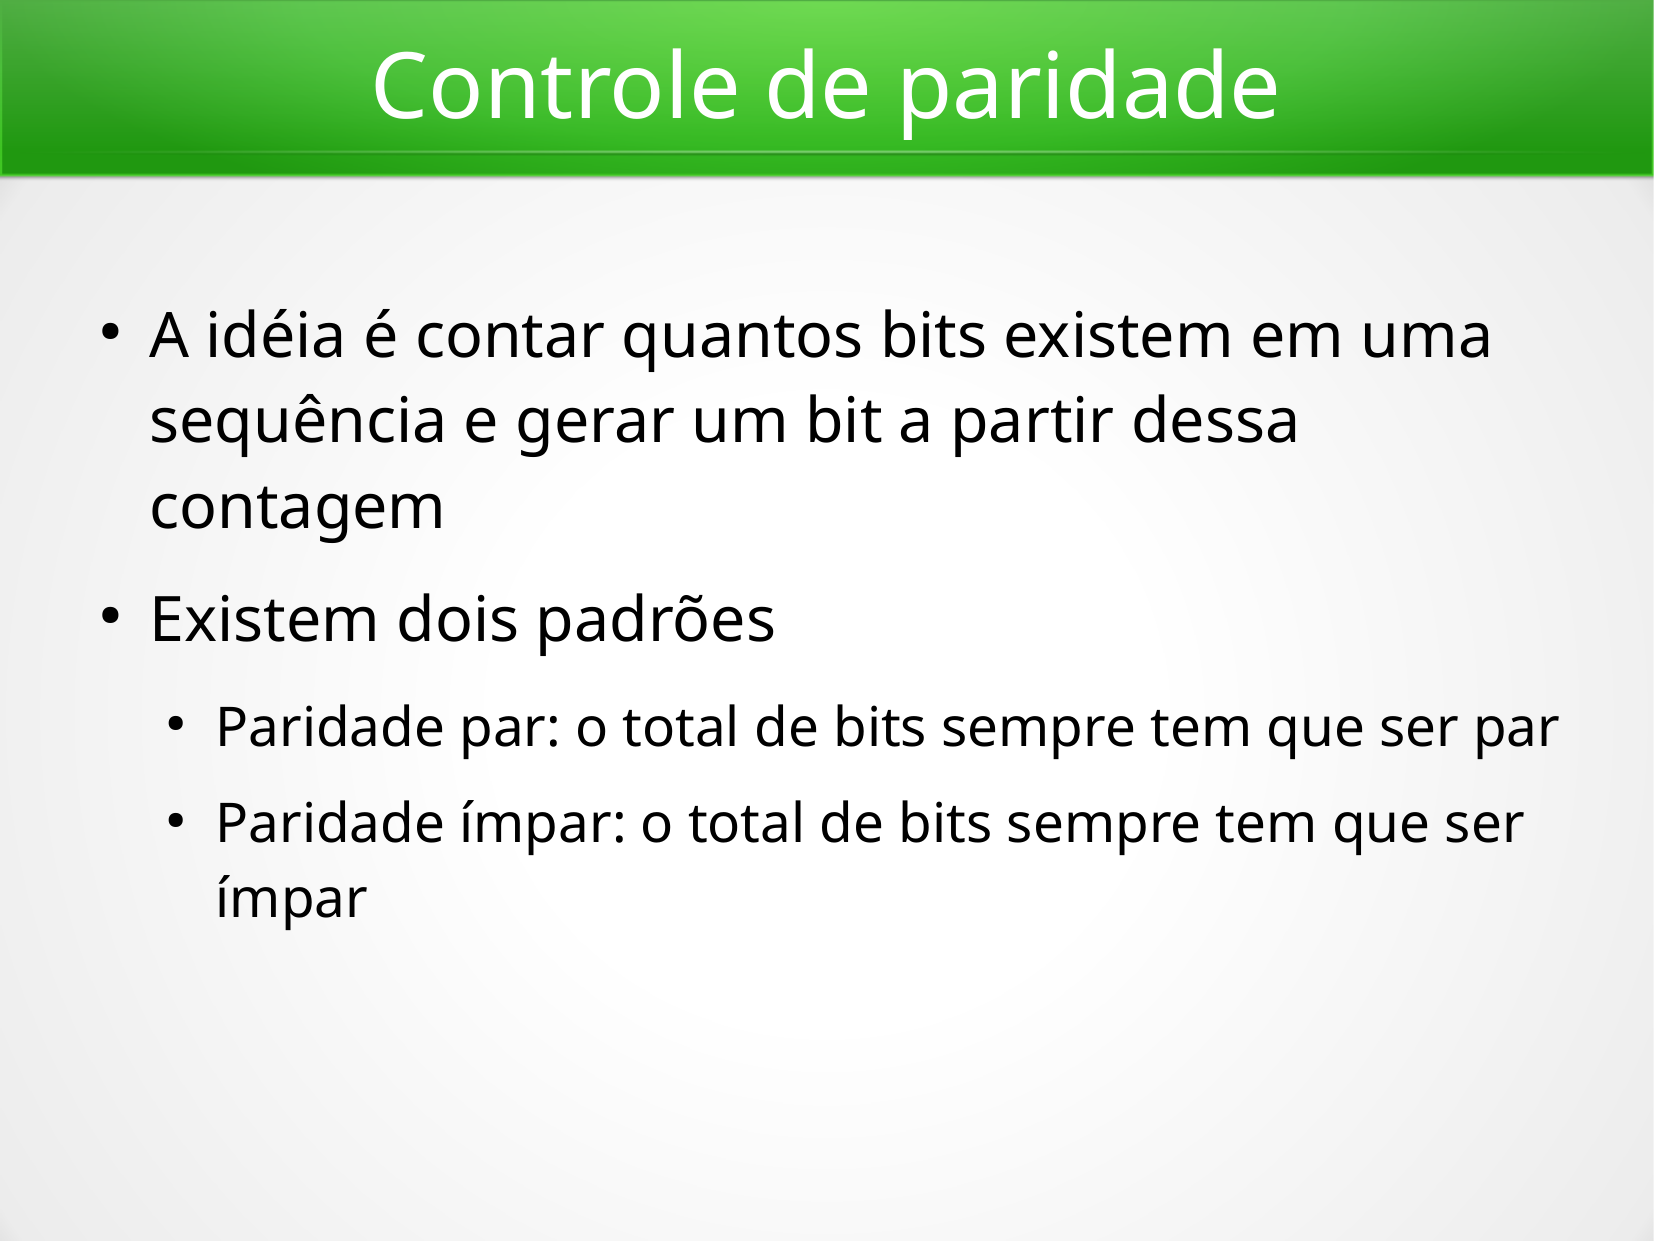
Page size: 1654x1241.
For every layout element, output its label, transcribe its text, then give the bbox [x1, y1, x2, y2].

picture [0, 0, 1654, 1241]
list A idéia é contar quantos bits existem em uma sequência e gerar um bit a partir dessa contagem Existem dois padrões Paridade par: o total de bits sempre tem que ser par Paridade ímpar: o total de bits sempre tem que ser ímpar [82, 290, 1571, 1010]
title Controle de paridade [82, 11, 1571, 154]
